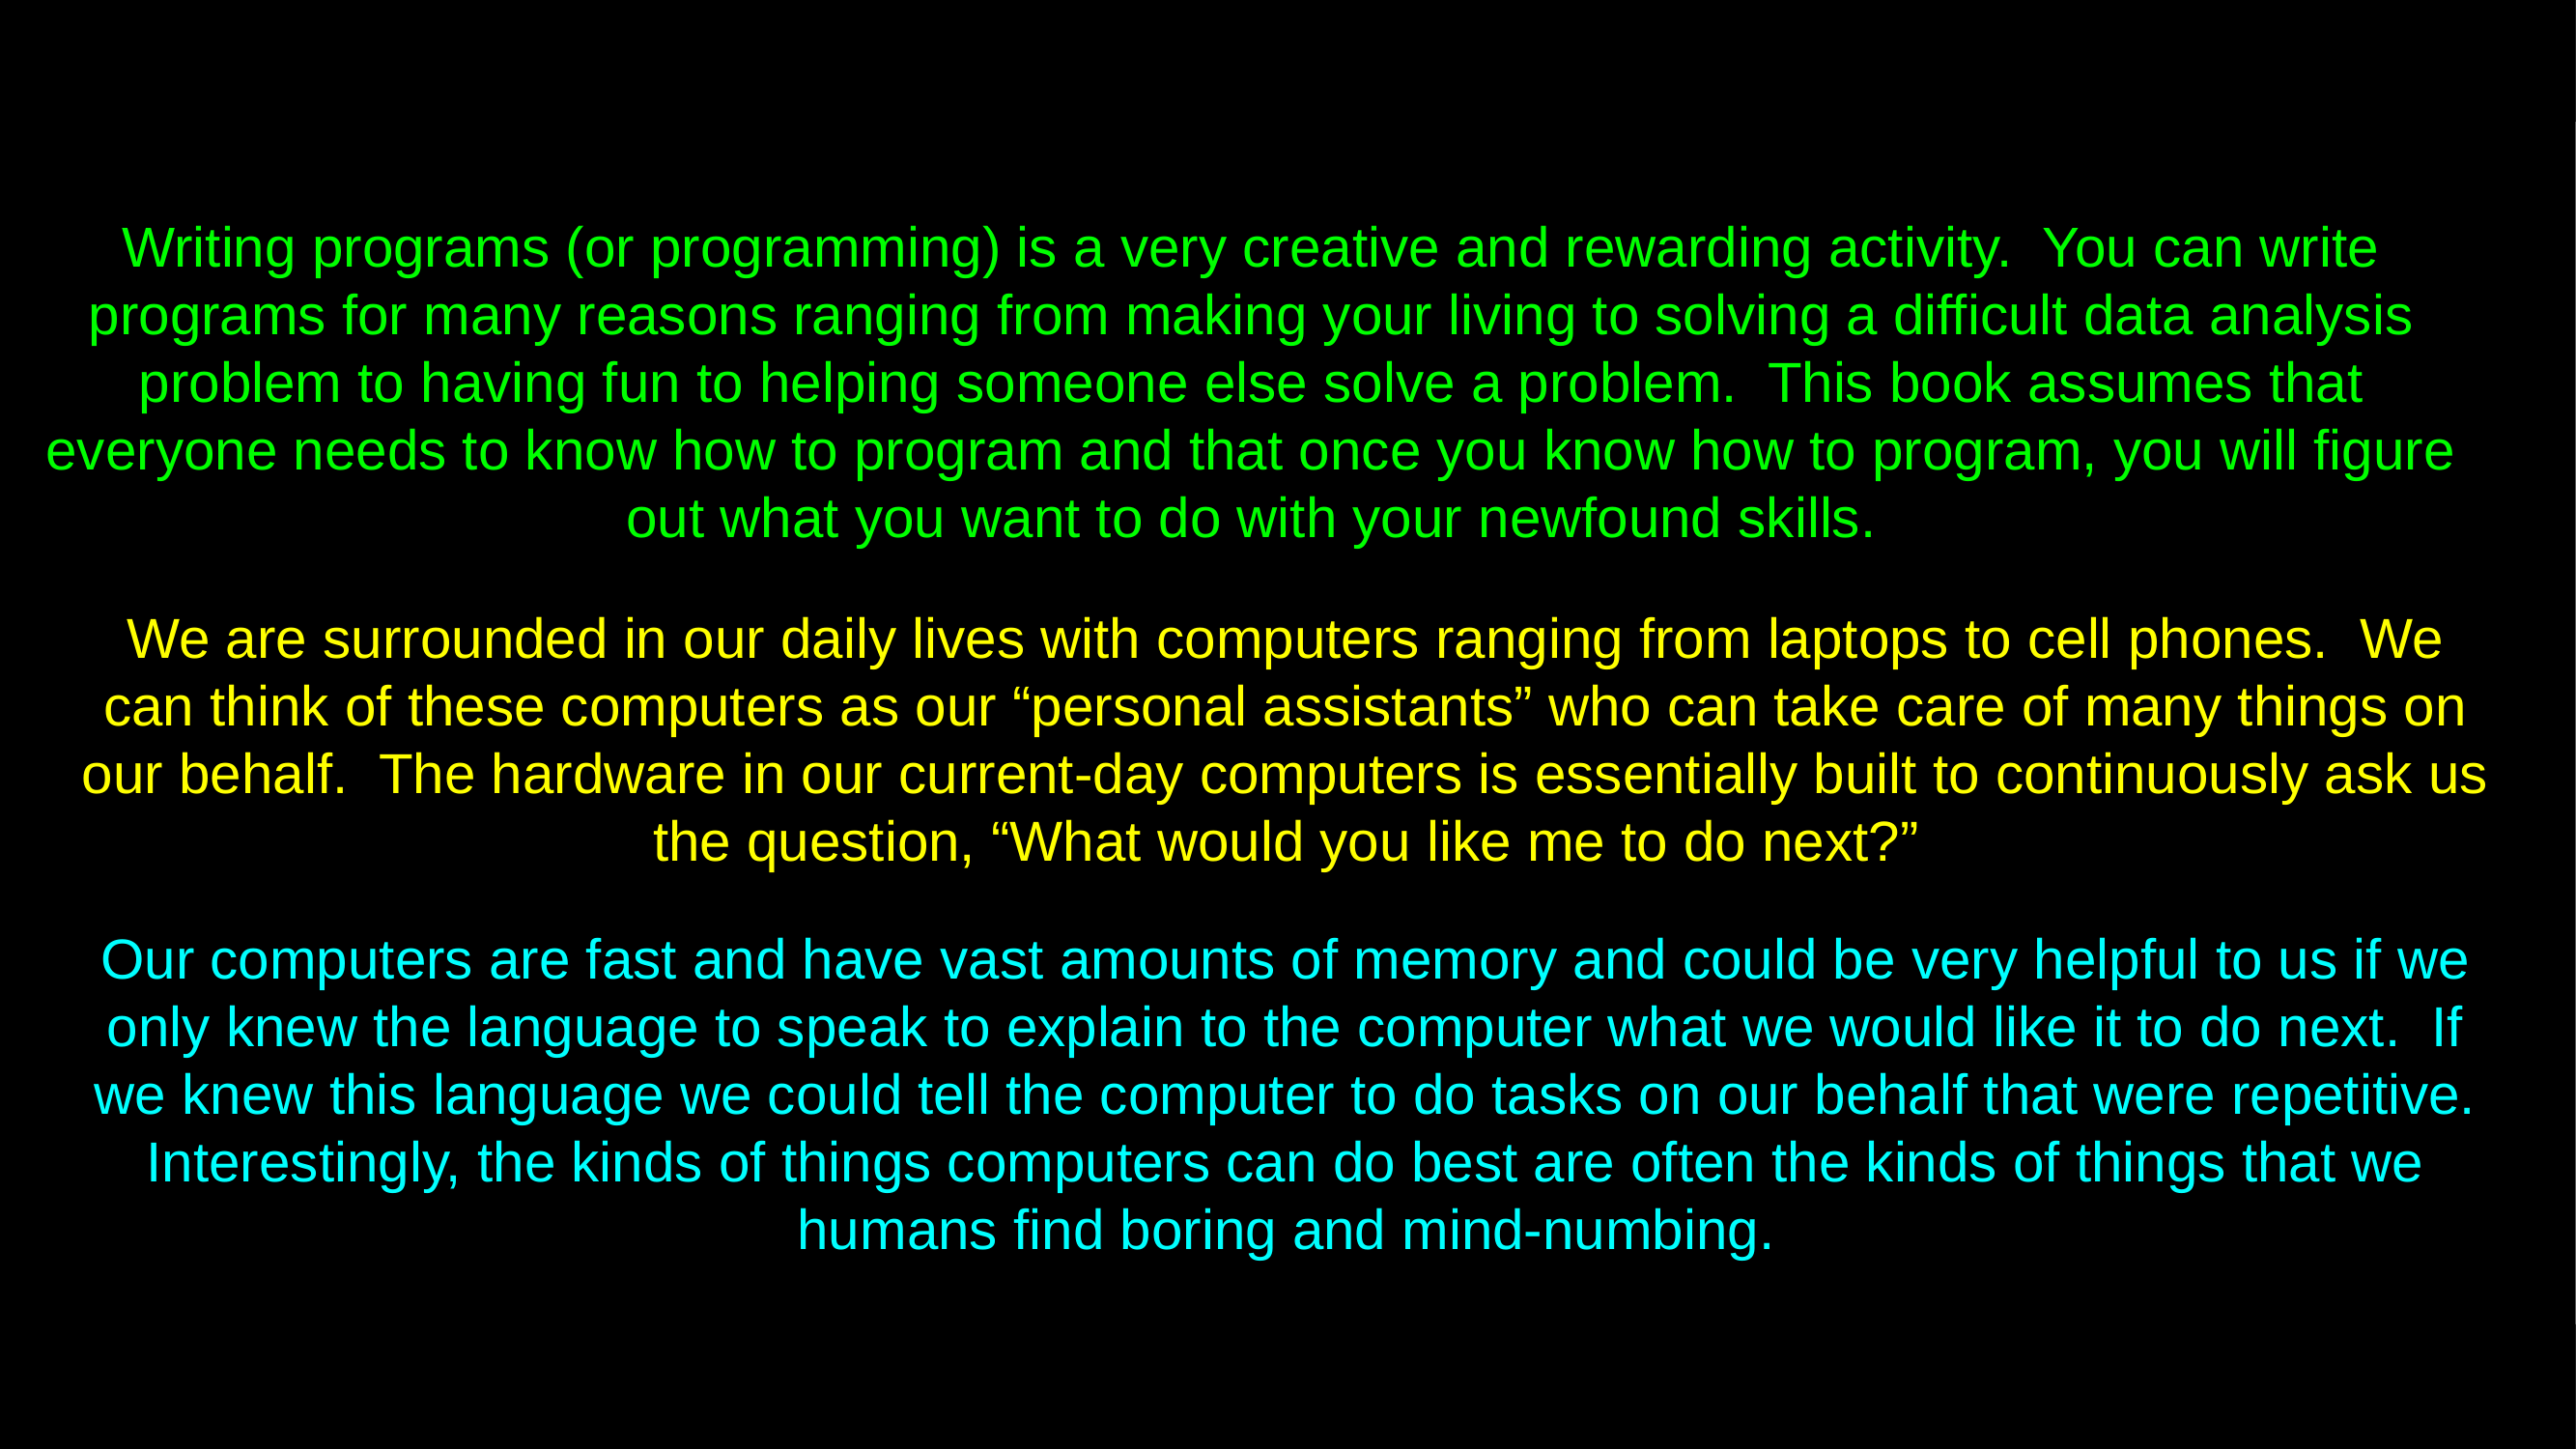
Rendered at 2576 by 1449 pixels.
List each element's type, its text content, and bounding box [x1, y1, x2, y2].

text_box Writing programs (or programming) is a very creative and rewarding activity. You can write programs for many reasons ranging from making your living to solving a difficult data analysis problem to having fun to helping someone else solve a problem. This book assumes that everyone needs to know how to program and that once you know how to program, you will figure out what you want to do with your newfound skills. [40, 182, 2465, 578]
text_box Our computers are fast and have vast amounts of memory and could be very helpful to us if we only knew the language to speak to explain to the computer what we would like it to do next. If we knew this language we could tell the computer to do tasks on our behalf that were repetitive. Interestingly, the kinds of things computers can do best are often the kinds of things that we humans find boring and mind-numbing. [74, 887, 2500, 1296]
text_box We are surrounded in our daily lives with computers ranging from laptops to cell phones. We can think of these computers as our “personal assistants” who can take care of many things on our behalf. The hardware in our current-day computers is essentially built to continuously ask us the question, “What would you like me to do next?” [74, 577, 2500, 887]
